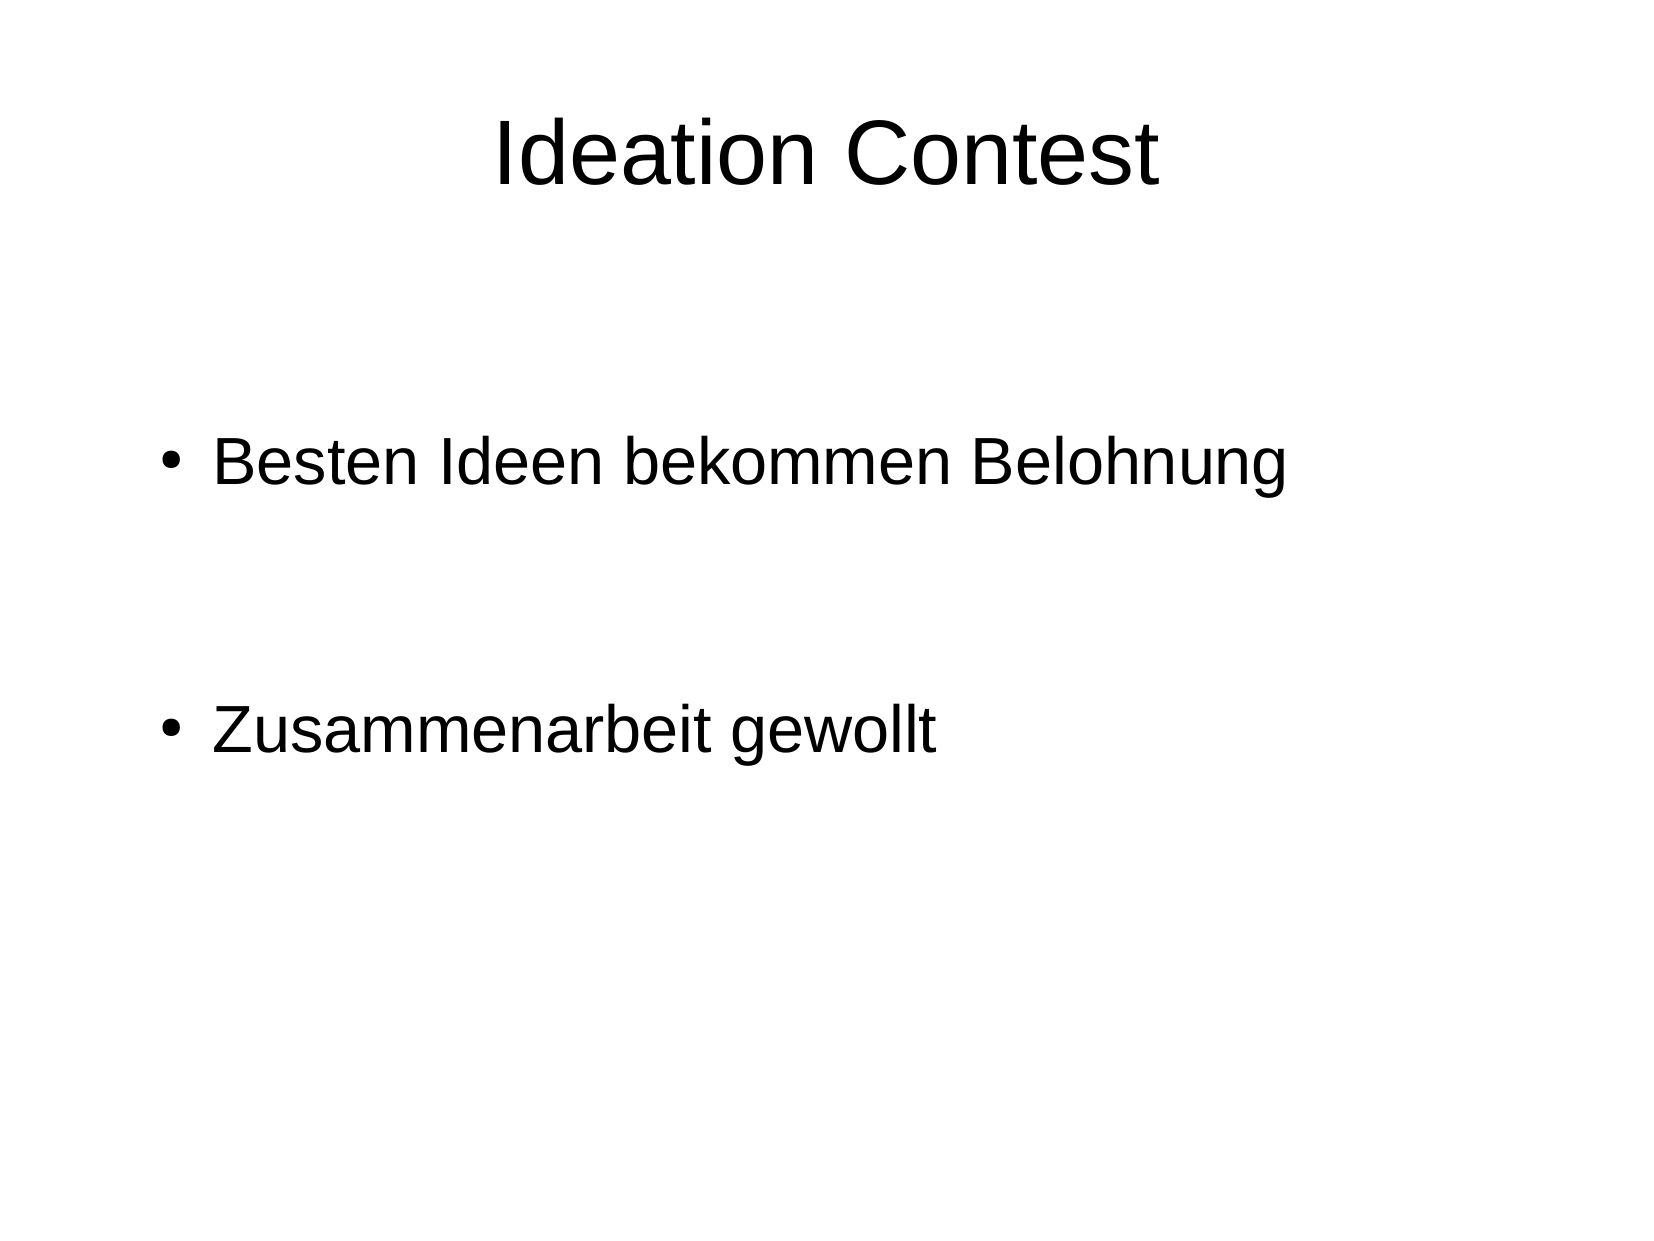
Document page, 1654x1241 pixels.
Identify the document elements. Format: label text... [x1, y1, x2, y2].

title Ideation Contest [82, 49, 1571, 257]
list Besten Ideen bekommen Belohnung Zusammenarbeit gewollt [82, 290, 1571, 1109]
